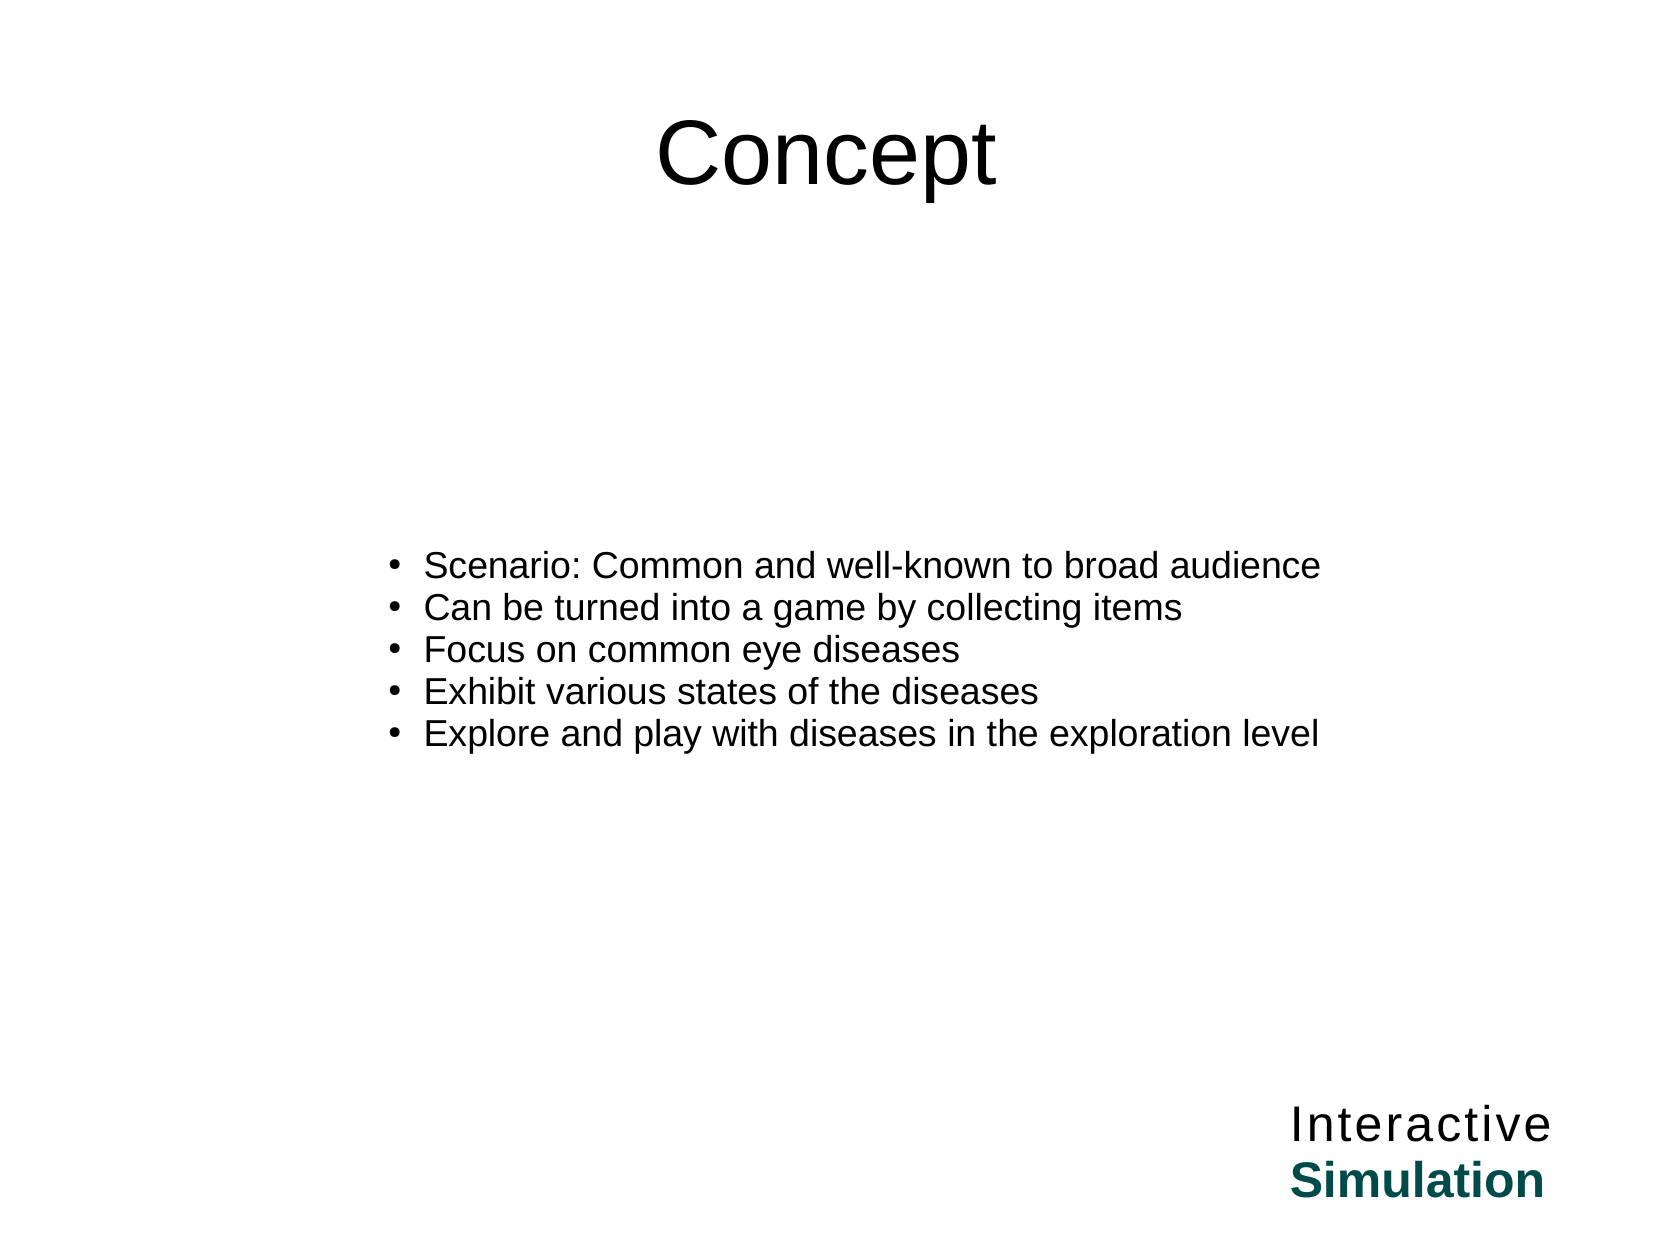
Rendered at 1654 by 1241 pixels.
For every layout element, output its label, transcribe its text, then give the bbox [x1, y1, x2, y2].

title Concept [82, 49, 1571, 257]
text_box Scenario: Common and well-known to broad audience Can be turned into a game by collecting items Focus on common eye diseases Exhibit various states of the diseases Explore and play with diseases in the exploration level [373, 536, 1336, 763]
